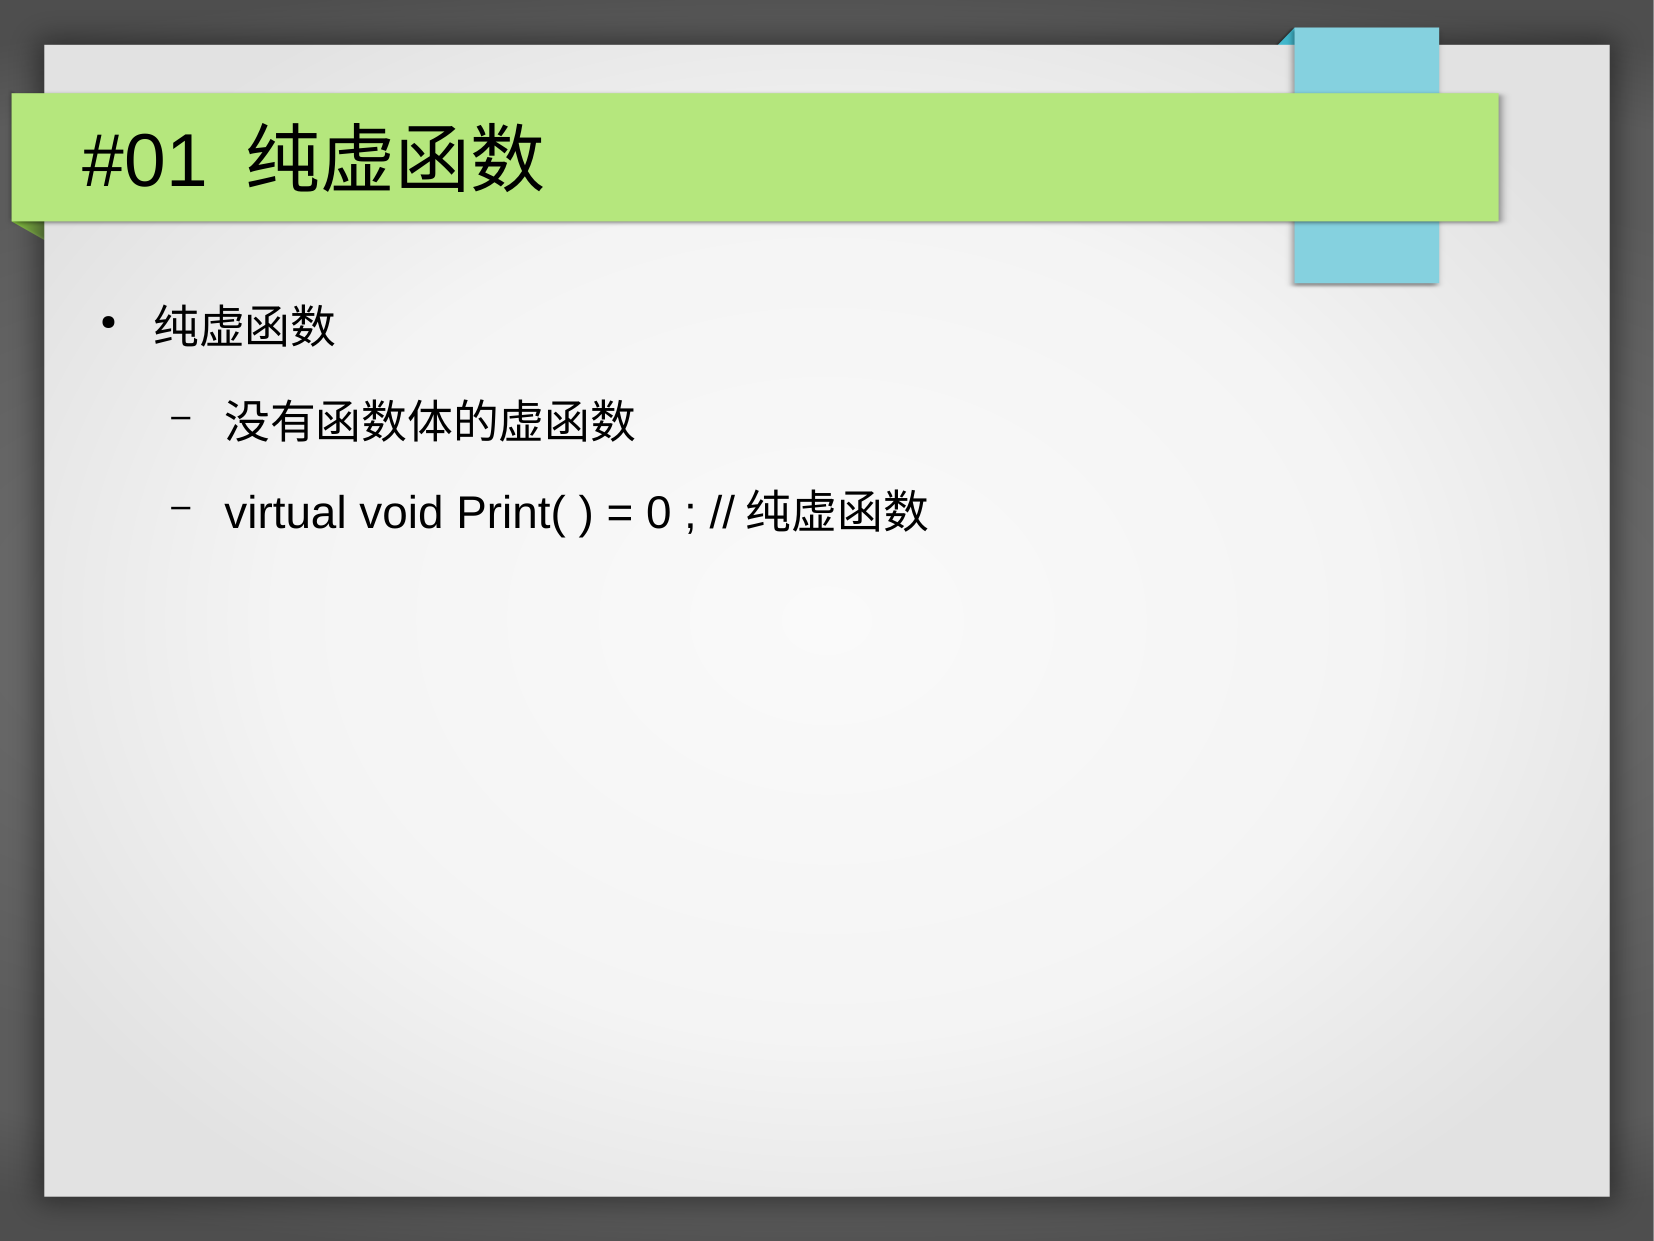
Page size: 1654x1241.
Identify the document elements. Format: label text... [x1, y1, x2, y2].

picture [0, 0, 1654, 1241]
title #01 纯虚函数 [82, 94, 1264, 213]
list 纯虚函数 没有函数体的虚函数 virtual void Print( ) = 0 ; //纯虚函数 [82, 290, 1571, 1010]
